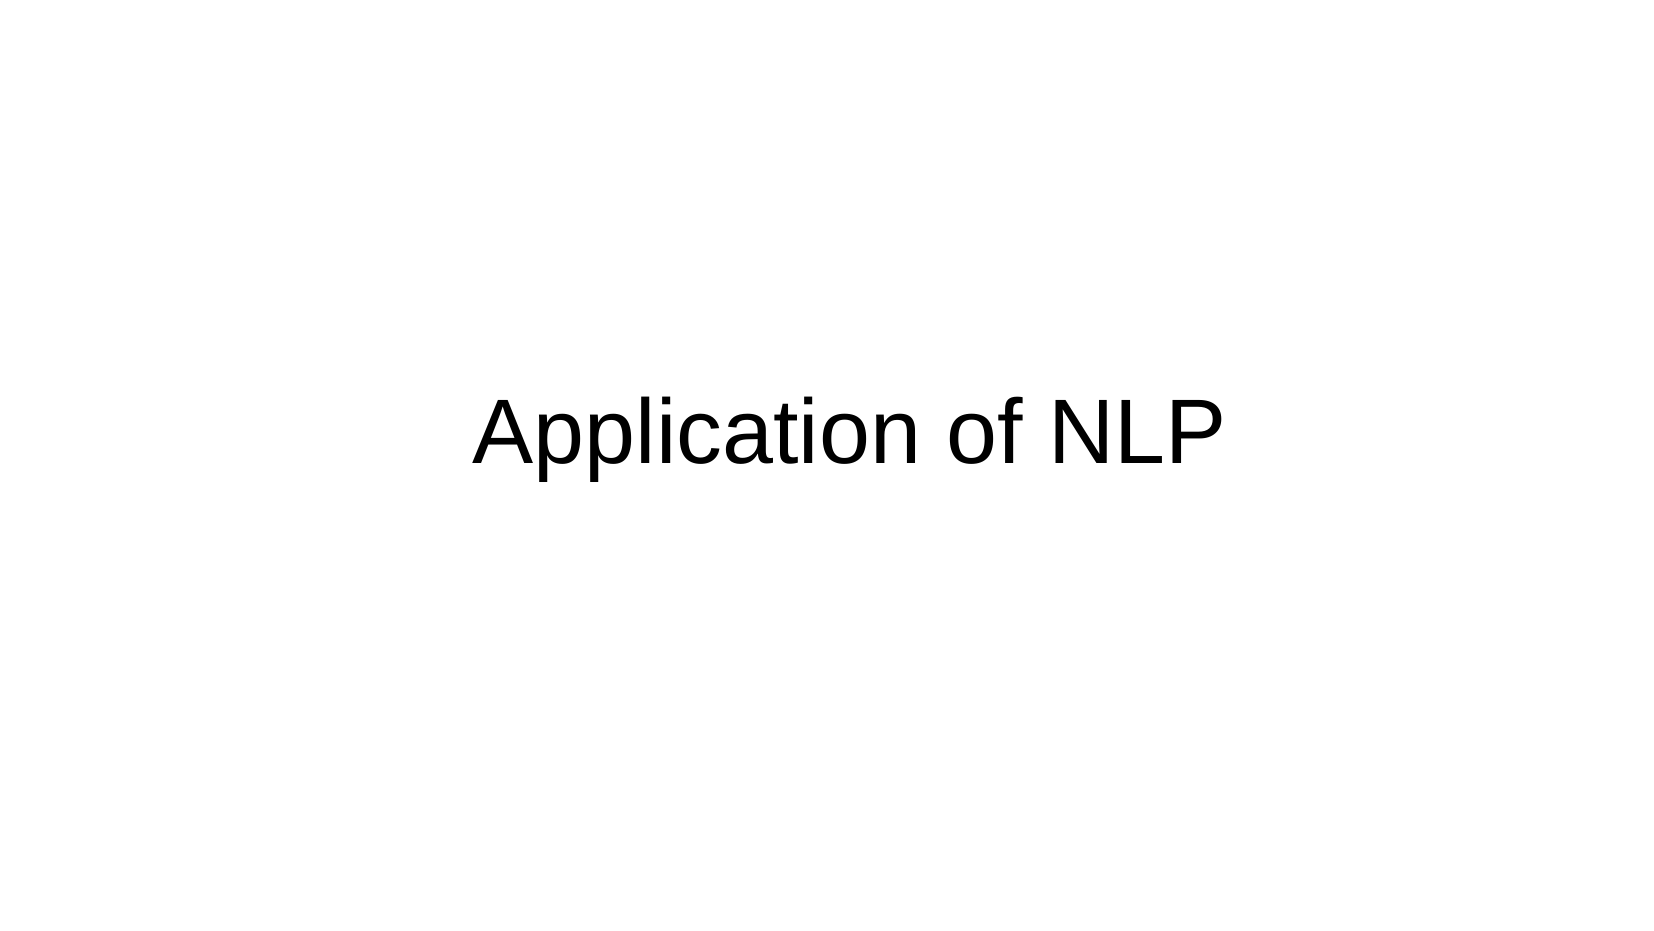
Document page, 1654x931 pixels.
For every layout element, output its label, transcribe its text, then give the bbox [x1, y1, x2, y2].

title Application of NLP [106, 354, 1595, 510]
